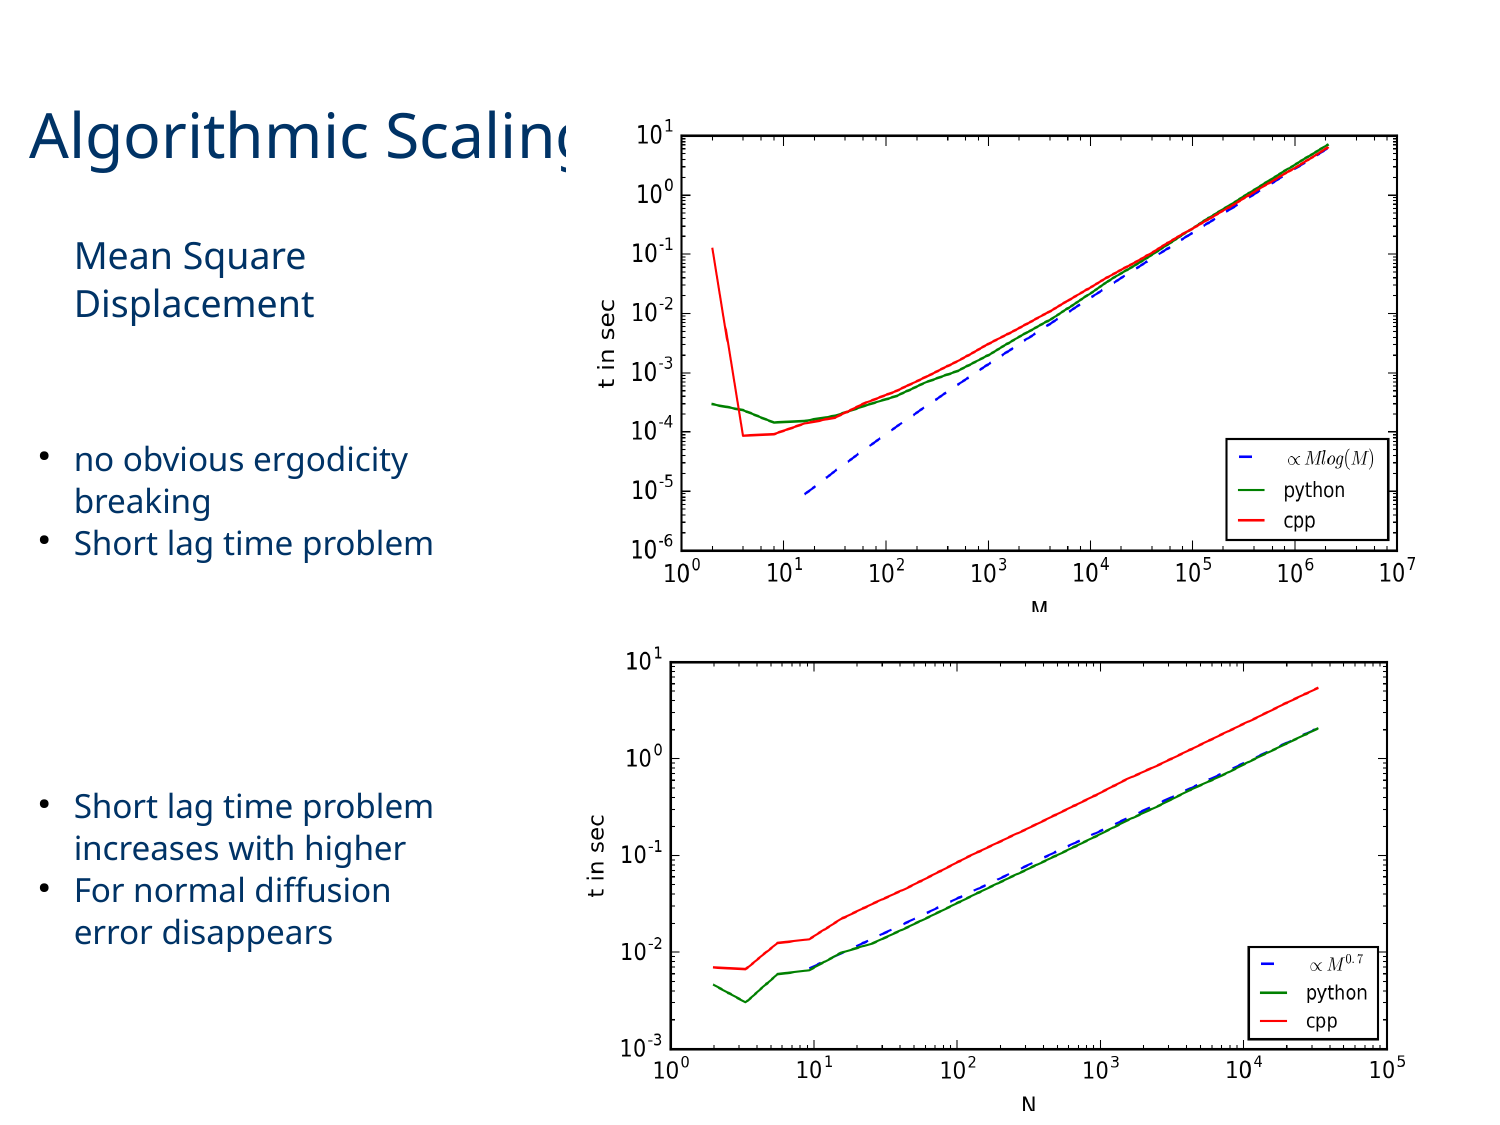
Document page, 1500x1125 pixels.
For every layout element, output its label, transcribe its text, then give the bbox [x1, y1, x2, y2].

picture [555, 82, 1489, 1111]
text_box Mean Square Displacement no obvious ergodicity breaking Short lag time problem Short lag time problem increases with higher For normal diffusion error disappears [23, 224, 532, 1125]
title Algorithmic Scaling [29, 103, 566, 175]
